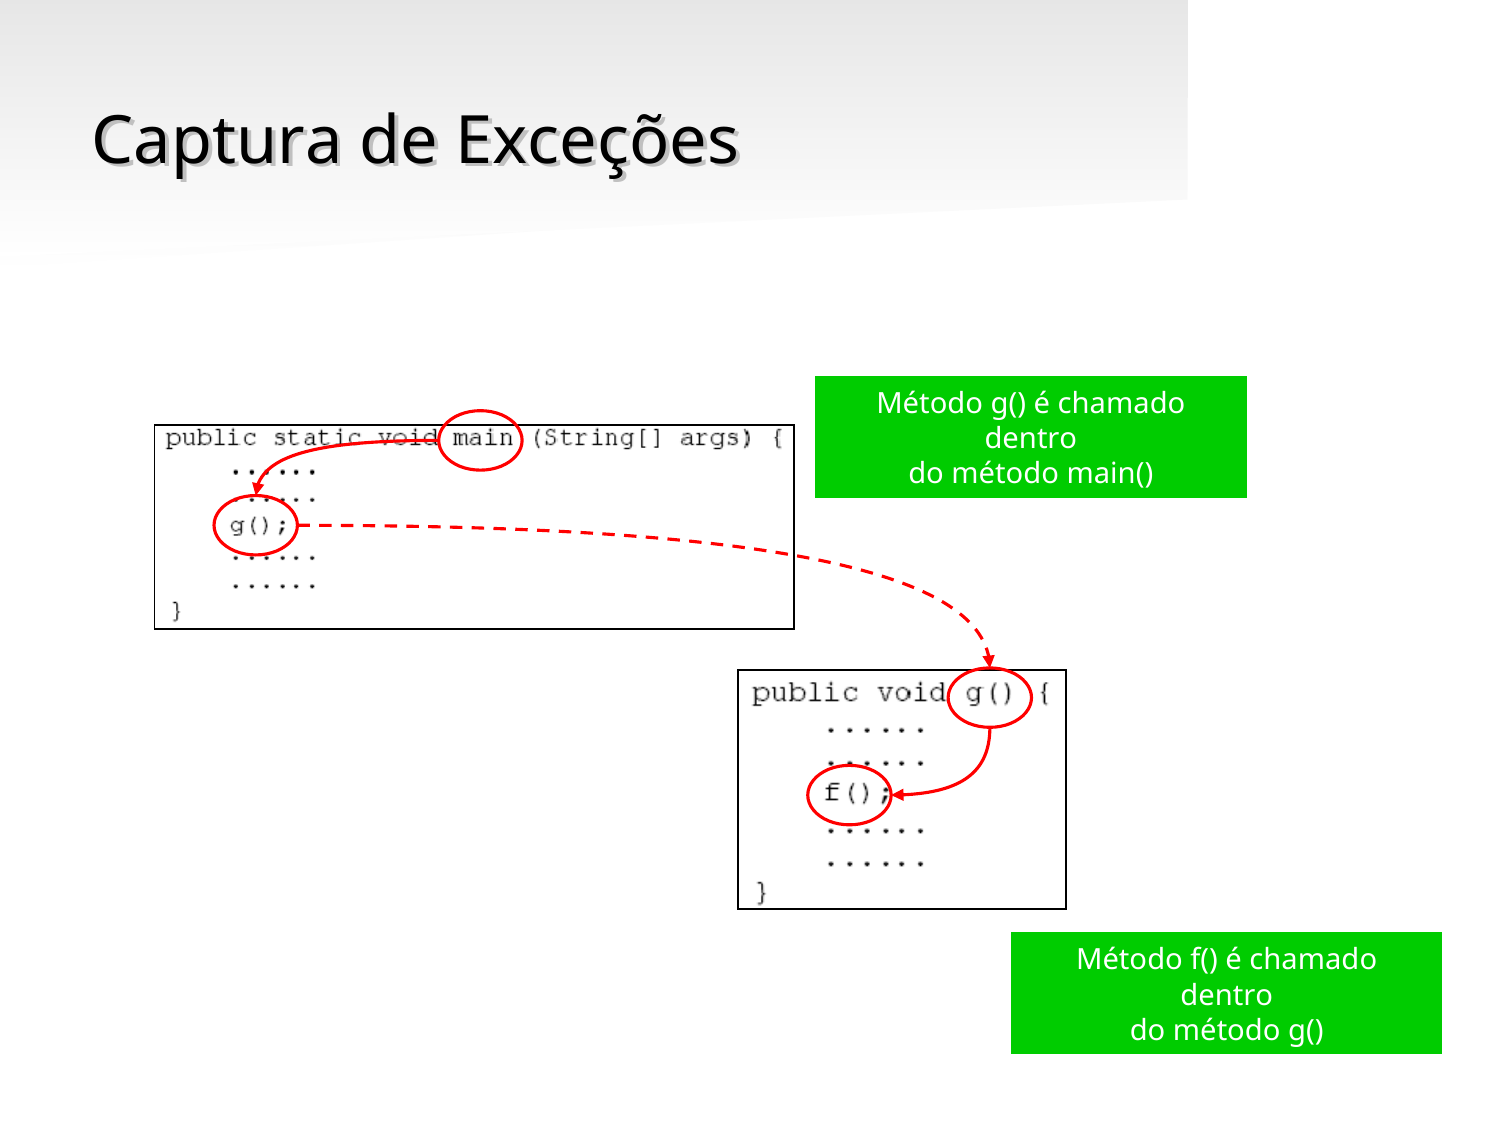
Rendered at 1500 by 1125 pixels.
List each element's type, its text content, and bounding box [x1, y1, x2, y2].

picture [441, 426, 520, 468]
text_box Método f() é chamado dentro do método g() [1011, 933, 1442, 1054]
text_box Método g() é chamado dentro do método main() [816, 377, 1246, 498]
title Captura de Exceções [76, 42, 1427, 231]
picture [810, 767, 889, 823]
picture [738, 670, 1066, 909]
picture [950, 670, 1029, 725]
picture [155, 426, 794, 629]
picture [216, 498, 295, 553]
